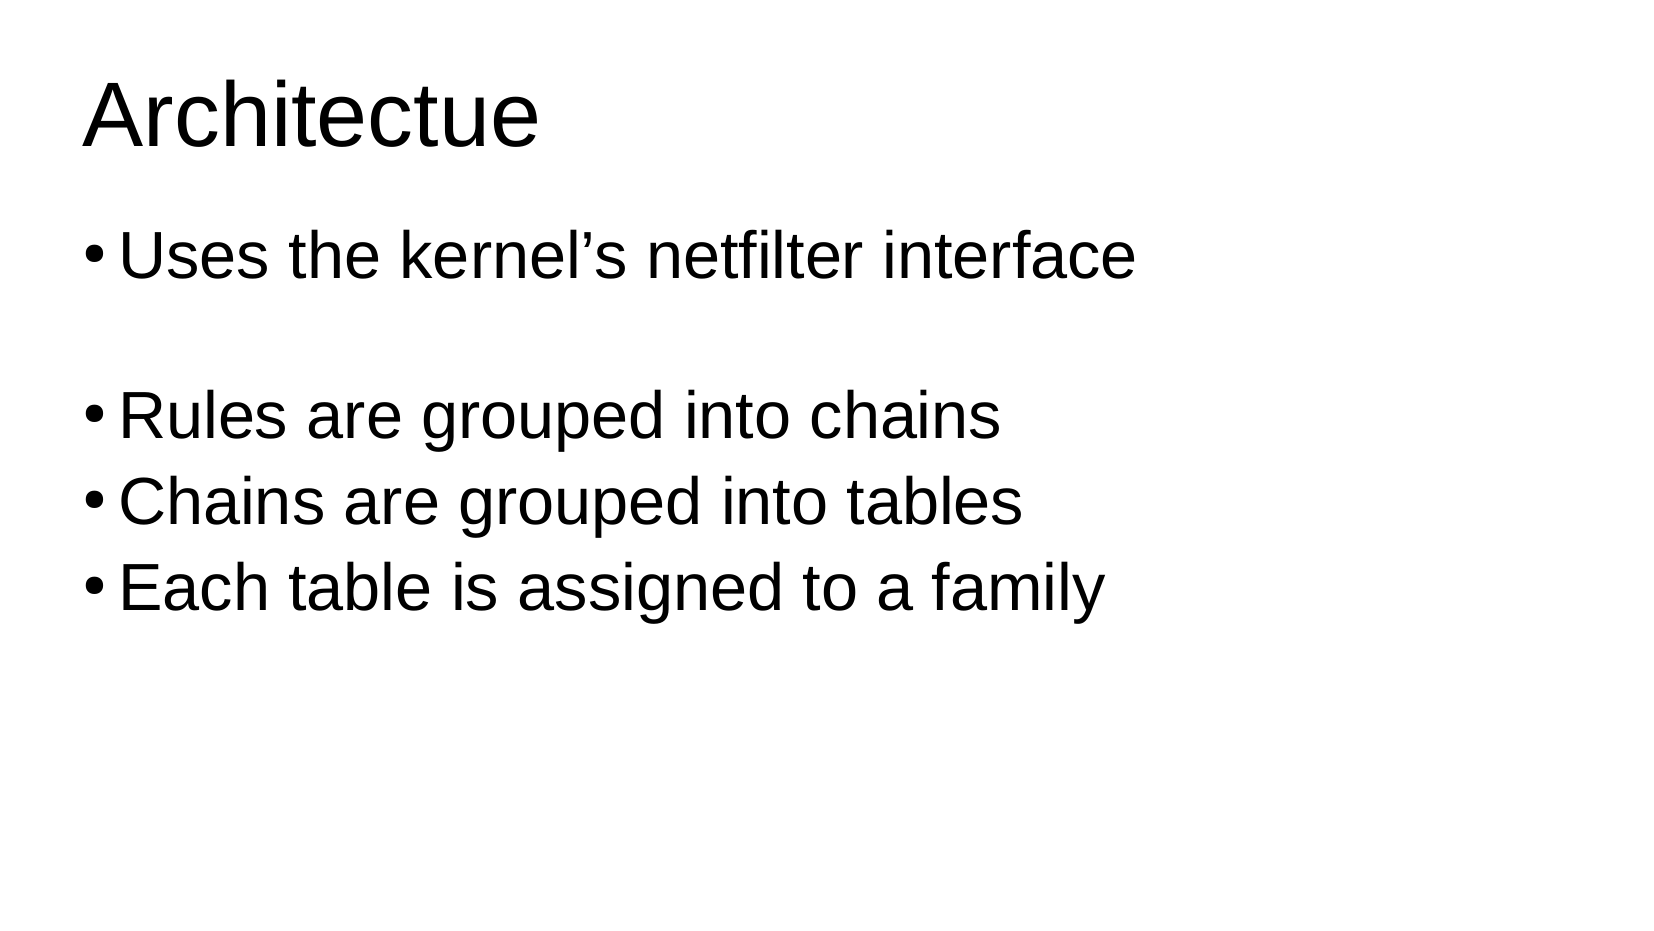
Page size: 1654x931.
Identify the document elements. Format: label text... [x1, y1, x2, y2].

title Architectue [82, 37, 1571, 193]
subtitle Uses the kernel’s netfilter interface Rules are grouped into chains Chains are grouped into tables Each table is assigned to a family [82, 217, 1571, 625]
